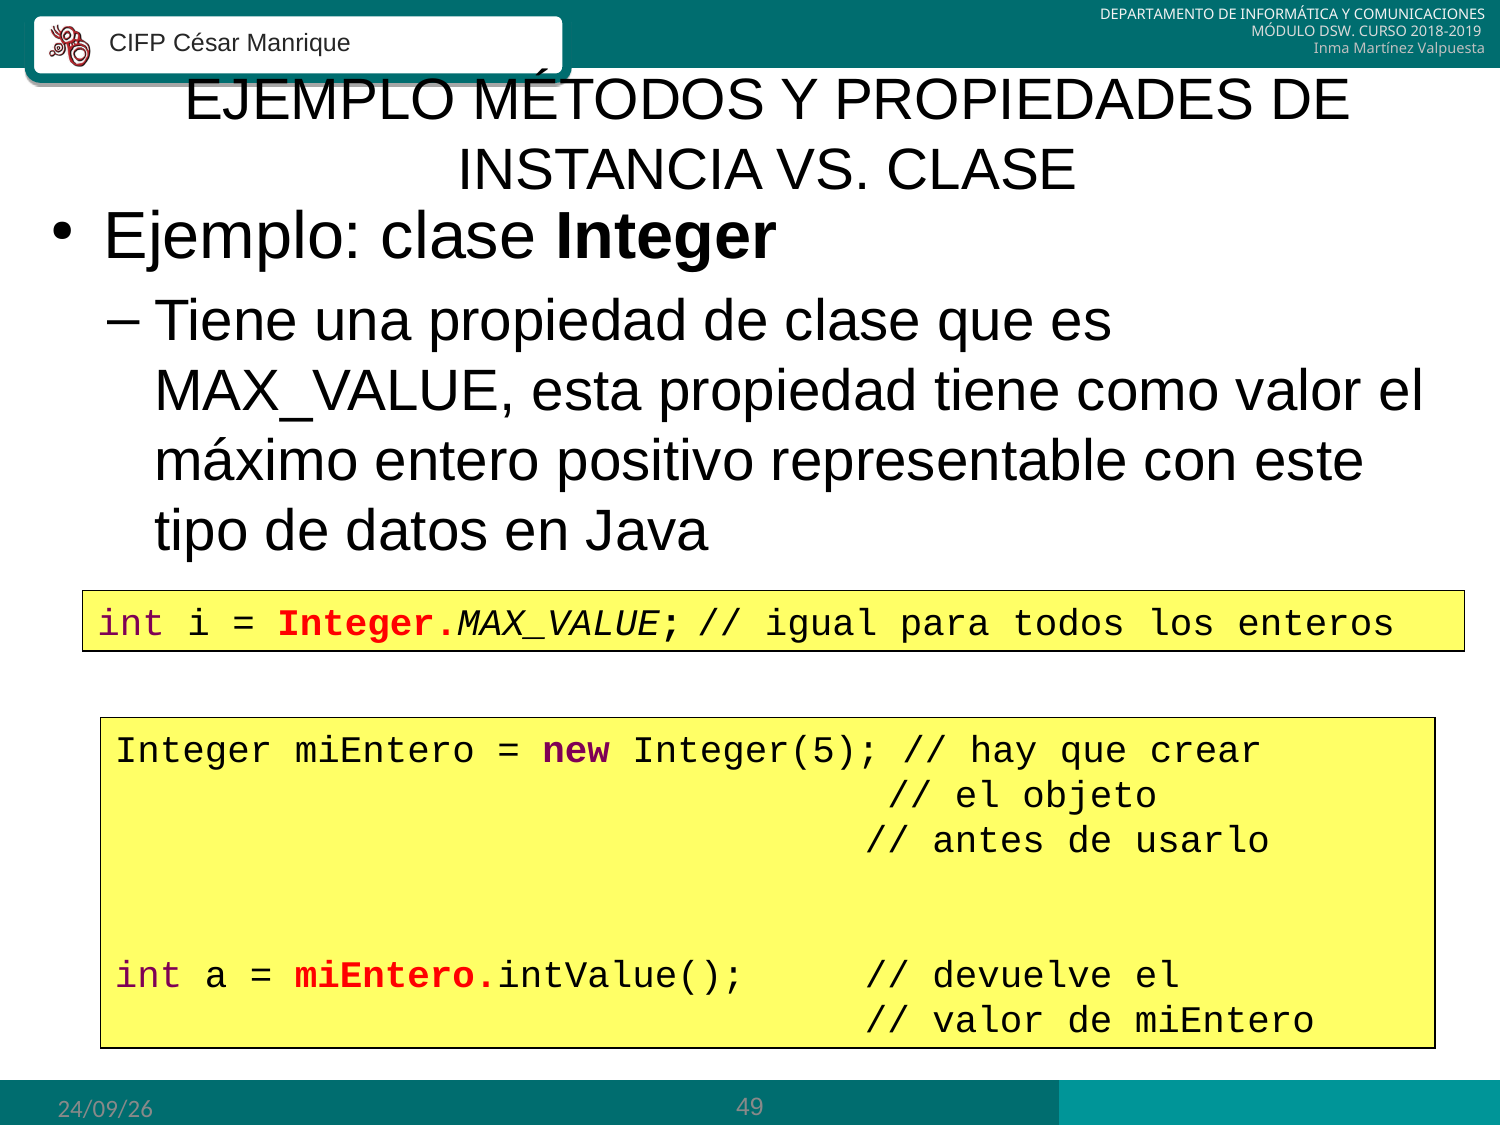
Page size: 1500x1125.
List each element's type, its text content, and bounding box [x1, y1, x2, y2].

text_box Integer miEntero = new Integer(5); // hay que crear // el objeto // antes de usarlo int a = miEntero.intValue(); // devuelve el // valor de miEntero [100, 717, 1436, 1048]
picture [47, 23, 93, 67]
text_box <número> [512, 1082, 988, 1125]
list Ejemplo: clase Integer Tiene una propiedad de clase que es MAX_VALUE, esta propiedad tiene como valor el máximo entero positivo representable con este tipo de datos en Java Tiene un método de instancia que es [17, 184, 1483, 1059]
text_box 18/09/18 [42, 1085, 344, 1125]
text_box int i = Integer.MAX_VALUE; // igual para todos los enteros [82, 590, 1465, 651]
title EJEMPLO MÉTODOS Y PROPIEDADES DE INSTANCIA VS. CLASE [17, 90, 1483, 173]
